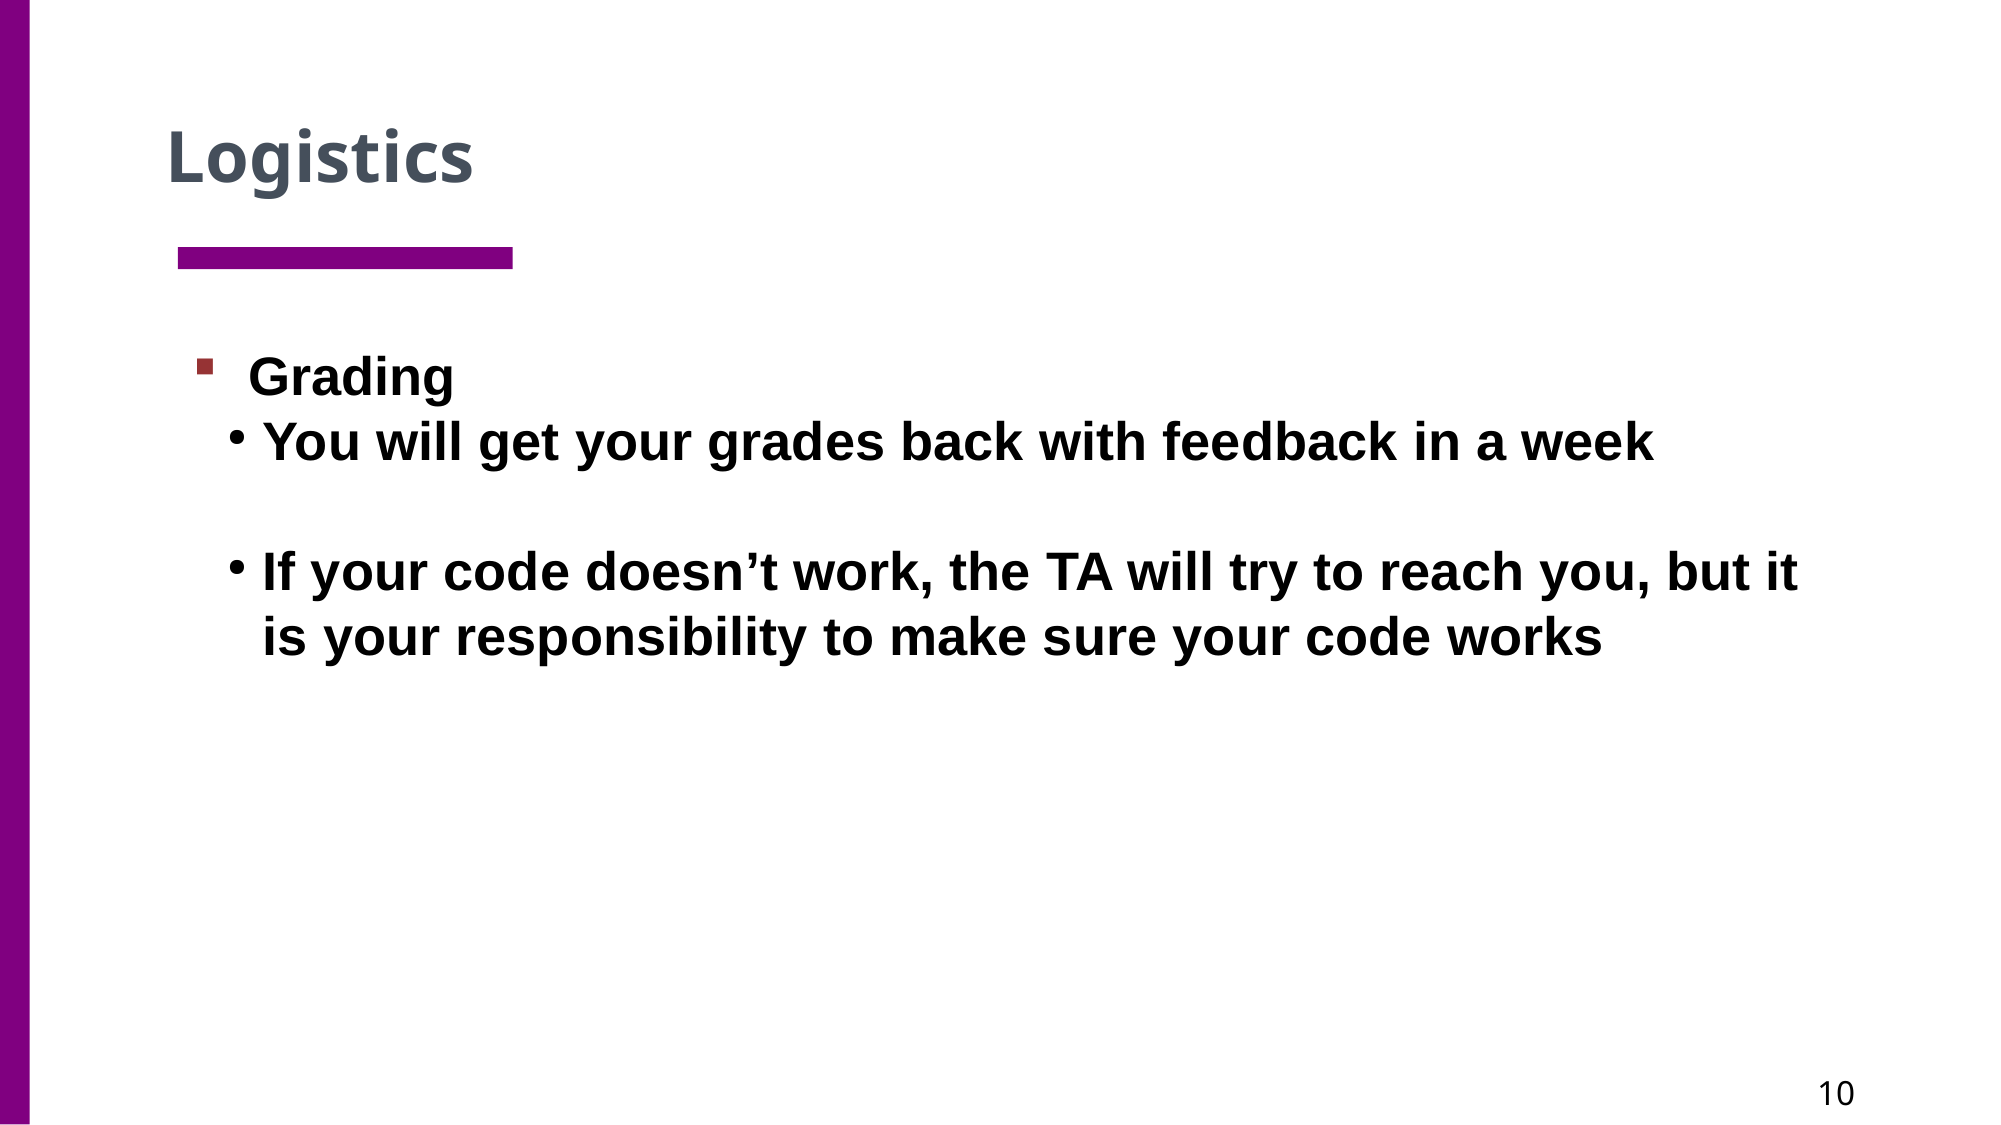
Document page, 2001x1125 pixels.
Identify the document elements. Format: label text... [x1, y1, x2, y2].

text_box Grading You will get your grades back with feedback in a week If your code doesn’t work, the TA will try to reach you, but it is your responsibility to make sure your code works [177, 326, 1875, 1050]
text_box Logistics [151, 0, 1849, 212]
